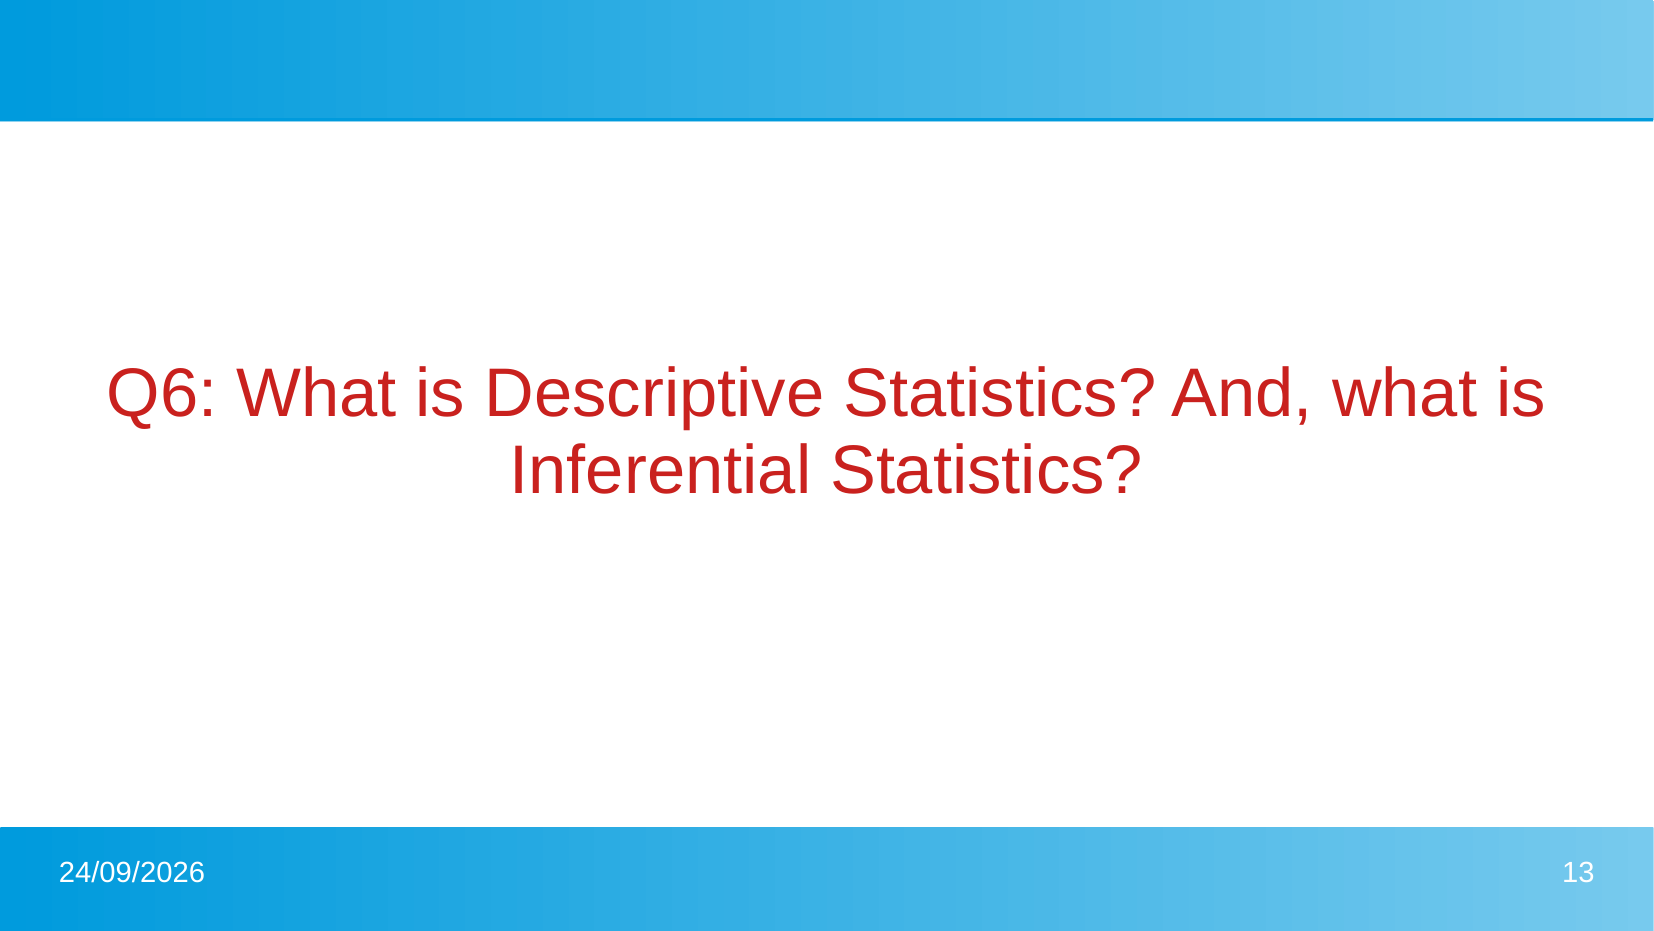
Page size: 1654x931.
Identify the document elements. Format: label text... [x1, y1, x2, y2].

title Q6: What is Descriptive Statistics? And, what is Inferential Statistics? [59, 354, 1595, 508]
